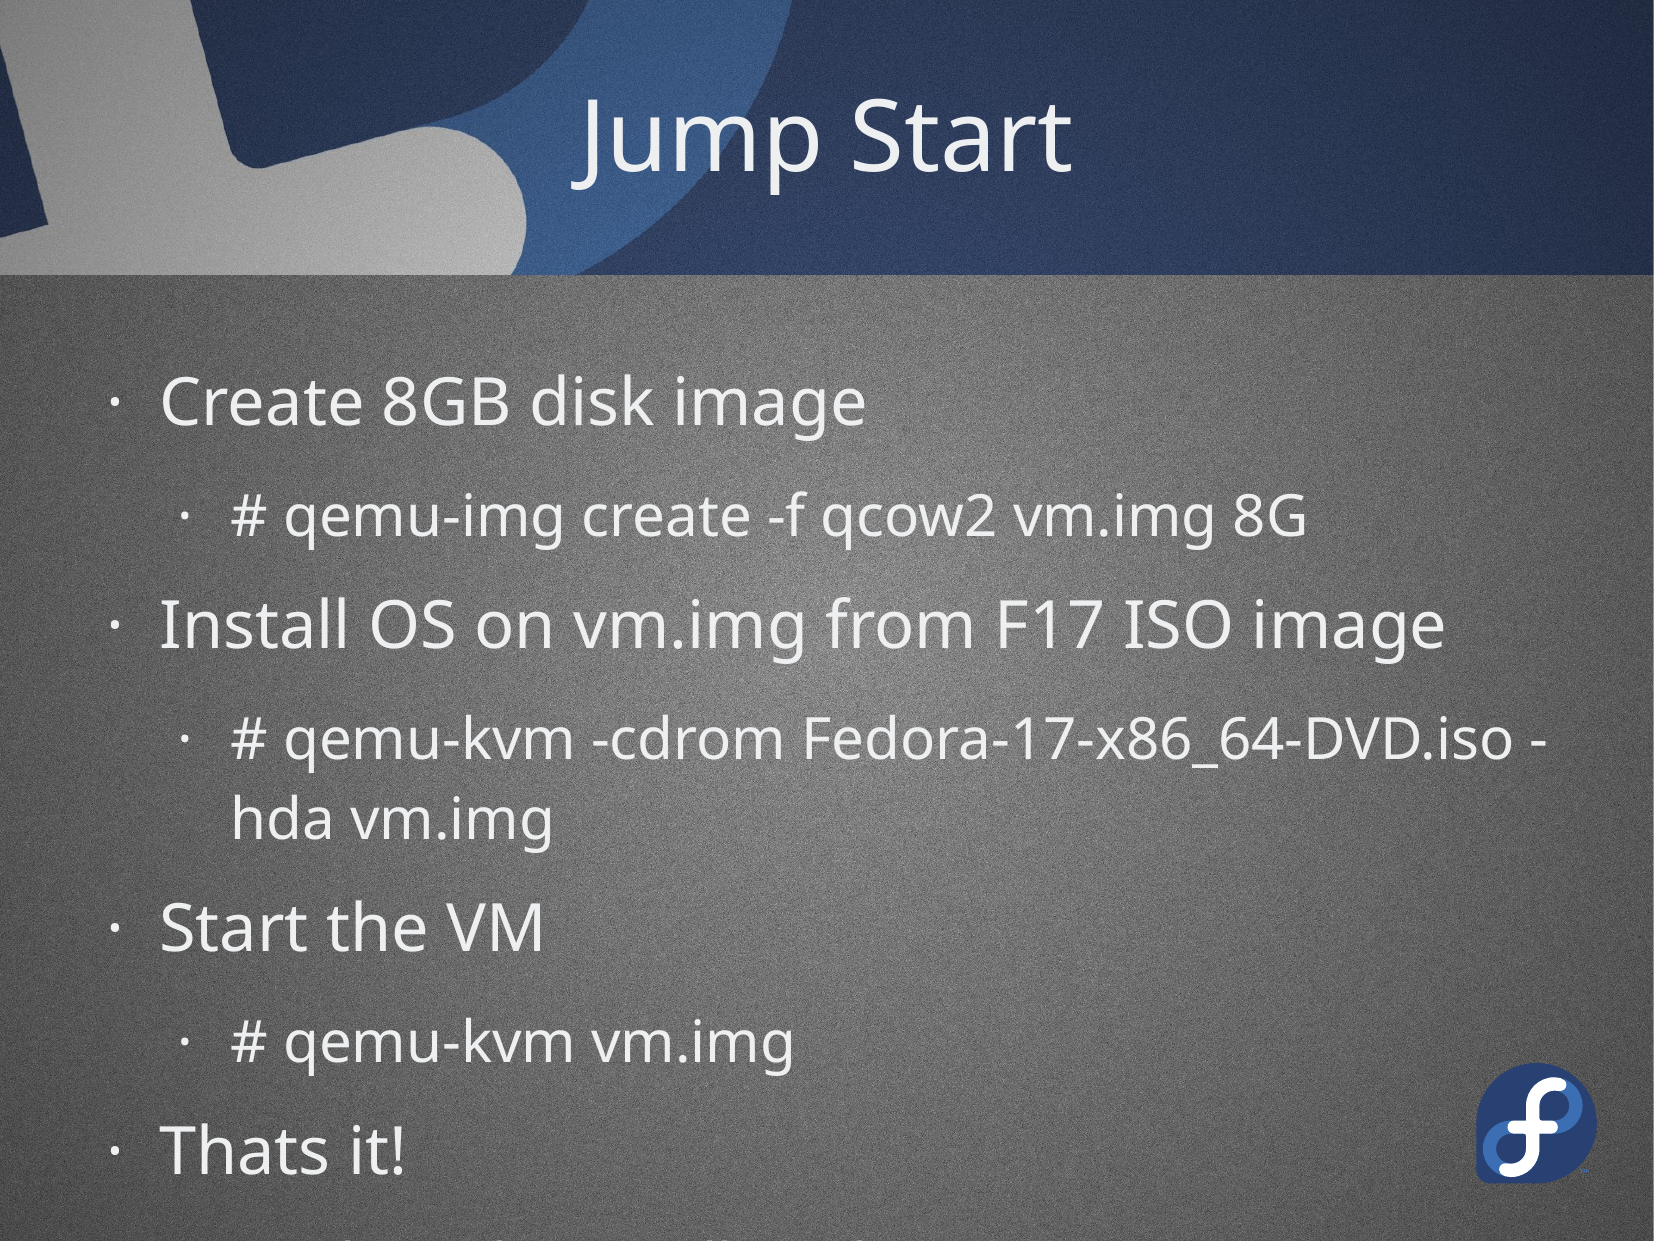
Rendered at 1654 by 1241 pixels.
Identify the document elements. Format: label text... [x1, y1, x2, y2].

picture [0, 0, 1654, 1241]
list Create 8GB disk image # qemu-img create -f qcow2 vm.img 8G Install OS on vm.img from F17 ISO image # qemu-kvm -cdrom Fedora-17-x86_64-DVD.iso -hda vm.img Start the VM # qemu-kvm vm.img Thats it! But how does it all work? [88, 354, 1565, 1194]
title Jump Start [88, 29, 1565, 237]
